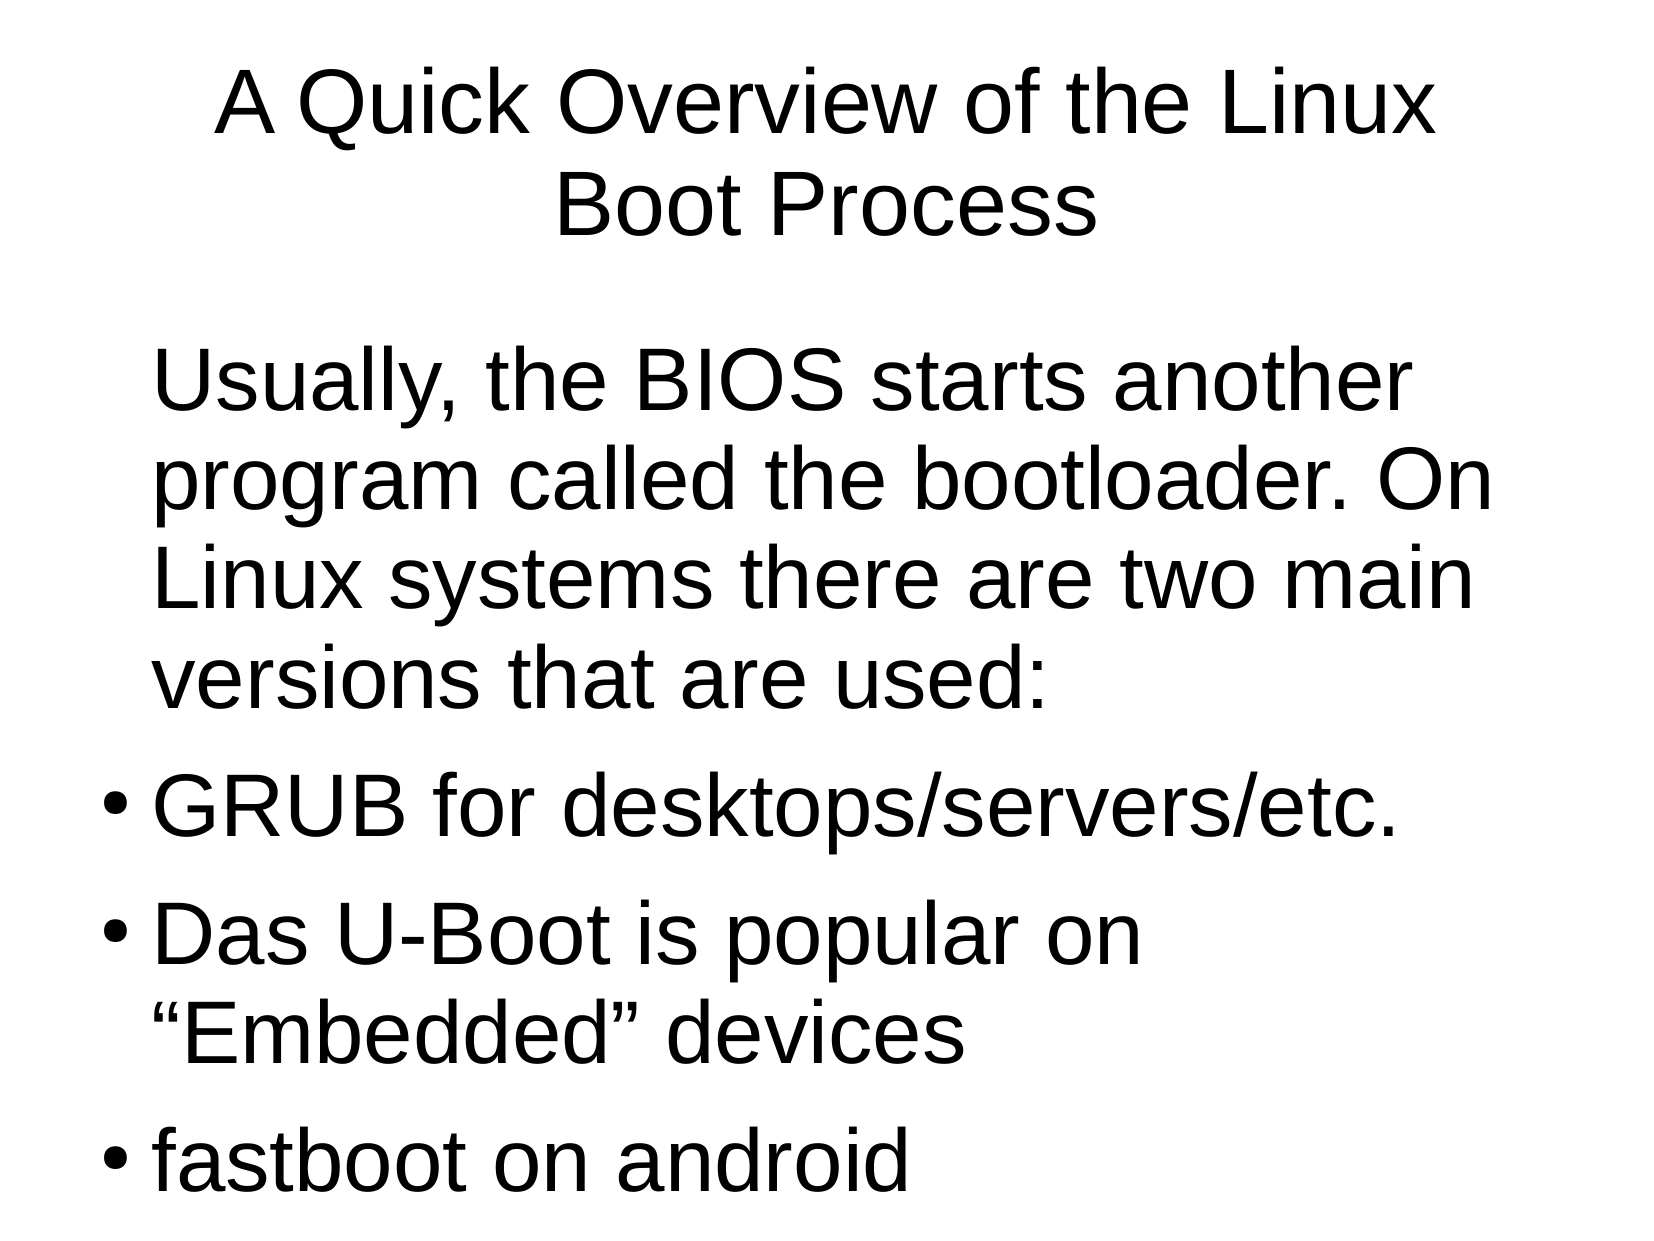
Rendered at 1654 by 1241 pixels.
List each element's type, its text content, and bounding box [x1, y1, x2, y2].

title A Quick Overview of the Linux Boot Process [82, 49, 1571, 257]
list Usually, the BIOS starts another program called the bootloader. On Linux systems there are two main versions that are used: GRUB for desktops/servers/etc. Das U-Boot is popular on “Embedded” devices fastboot on android [82, 330, 1571, 1216]
